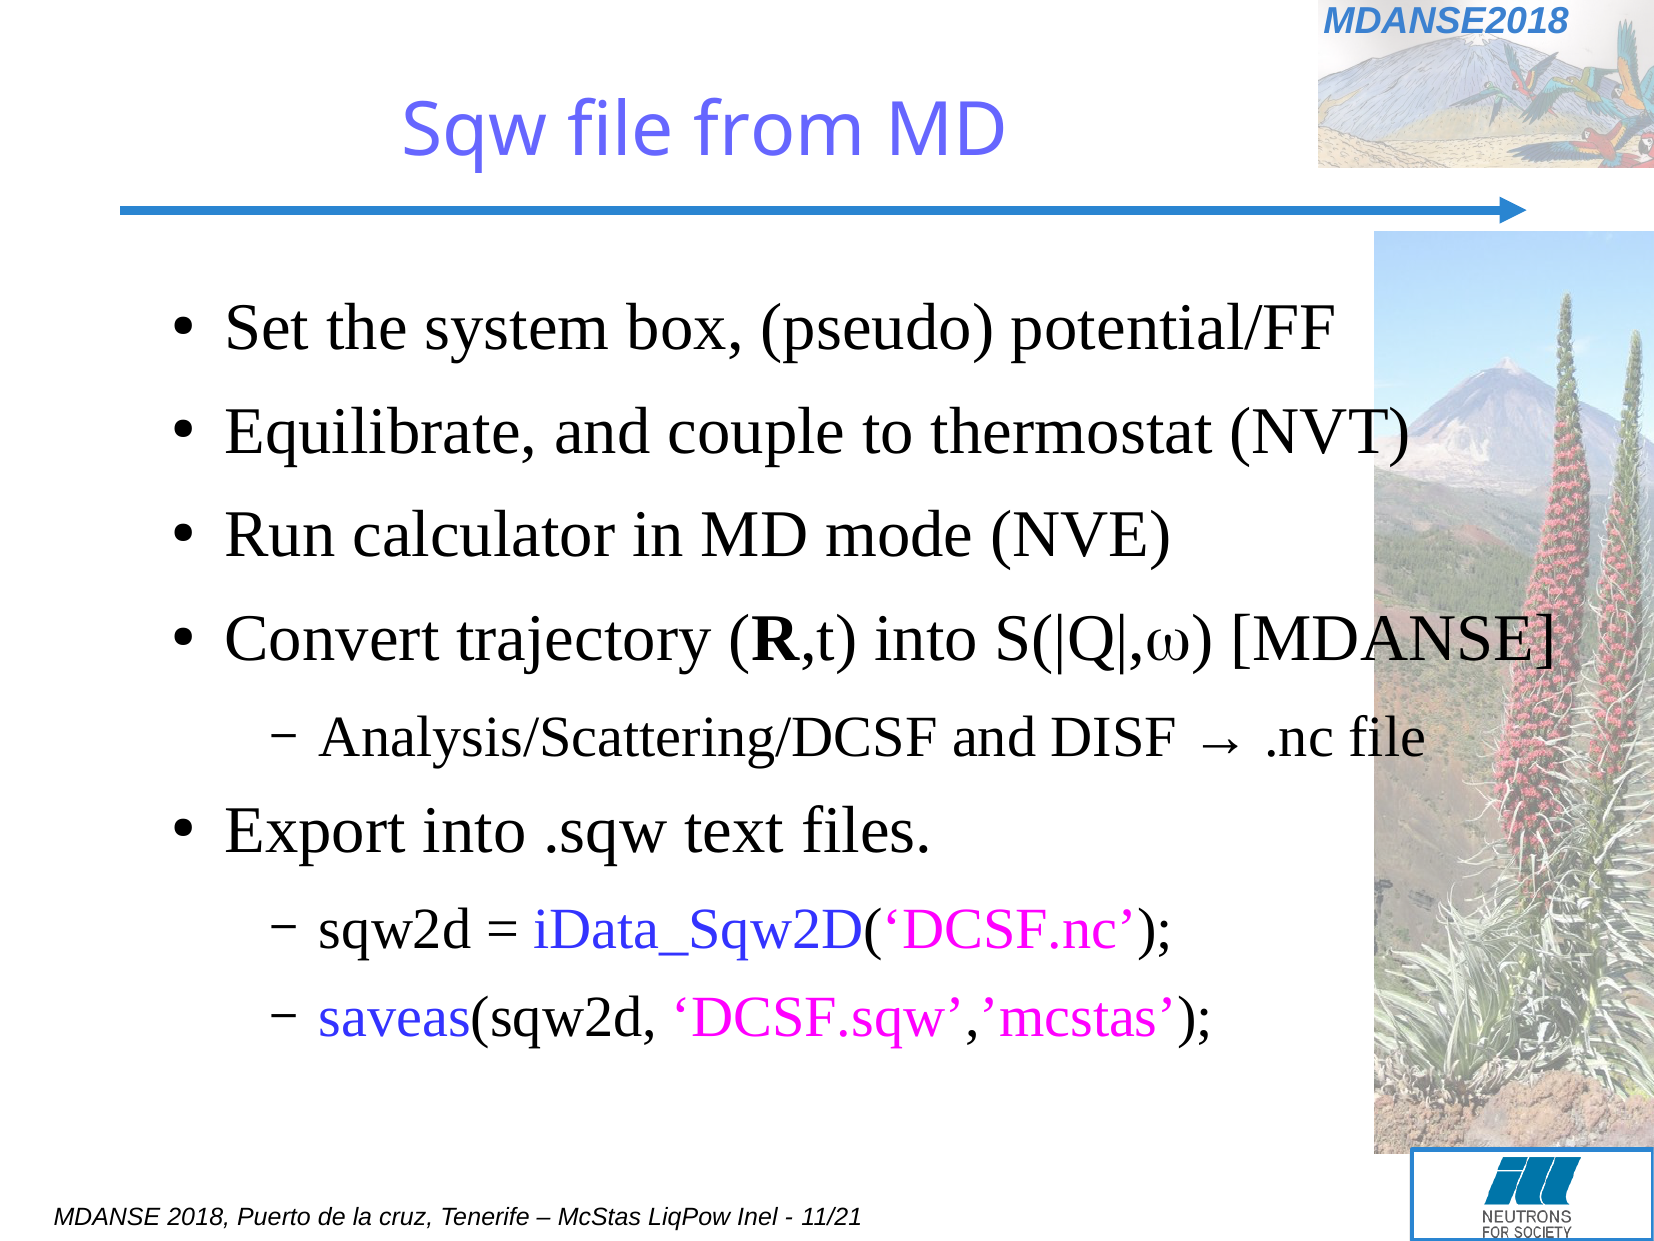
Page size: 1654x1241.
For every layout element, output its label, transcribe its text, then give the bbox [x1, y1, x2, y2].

title Sqw file from MD [82, 49, 1328, 203]
list Set the system box, (pseudo) potential/FF Equilibrate, and couple to thermostat (NVT) Run calculator in MD mode (NVE) Convert trajectory (R,t) into S(|Q|,w) [MDANSE] Analysis/Scattering/DCSF and DISF → .nc file Export into .sqw text files. sqw2d = iData_Sqw2D(‘DCSF.nc’); saveas(sqw2d, ‘DCSF.sqw’,’mcstas’); [82, 290, 1571, 1063]
picture [1479, 1153, 1583, 1241]
